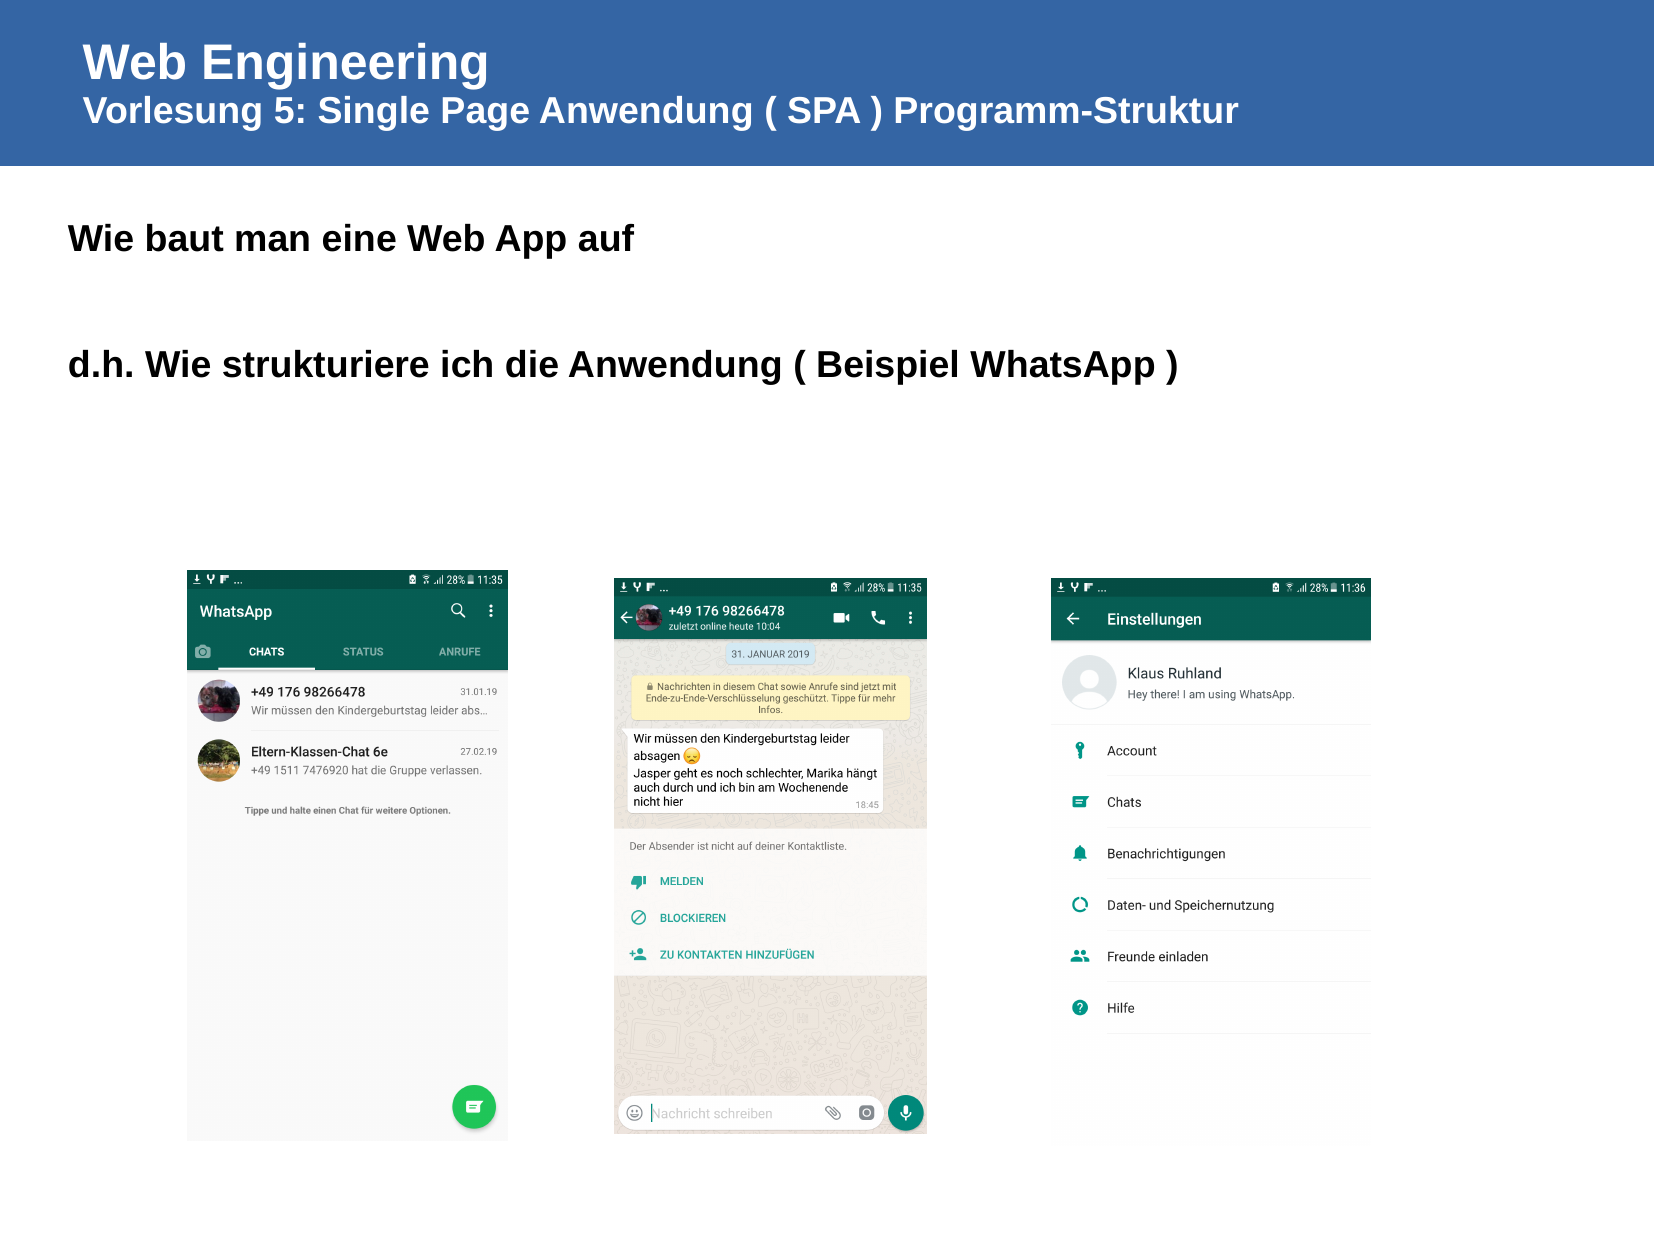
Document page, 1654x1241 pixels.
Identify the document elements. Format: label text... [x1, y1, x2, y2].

picture [187, 570, 508, 1141]
picture [614, 578, 927, 1134]
title Web Engineering Vorlesung 5: Single Page Anwendung ( SPA ) Programm-Struktur [82, 0, 1571, 166]
picture [1051, 578, 1371, 1146]
text_box Wie baut man eine Web App auf d.h. Wie strukturiere ich die Anwendung ( Beispiel WhatsApp ) [53, 188, 1619, 544]
